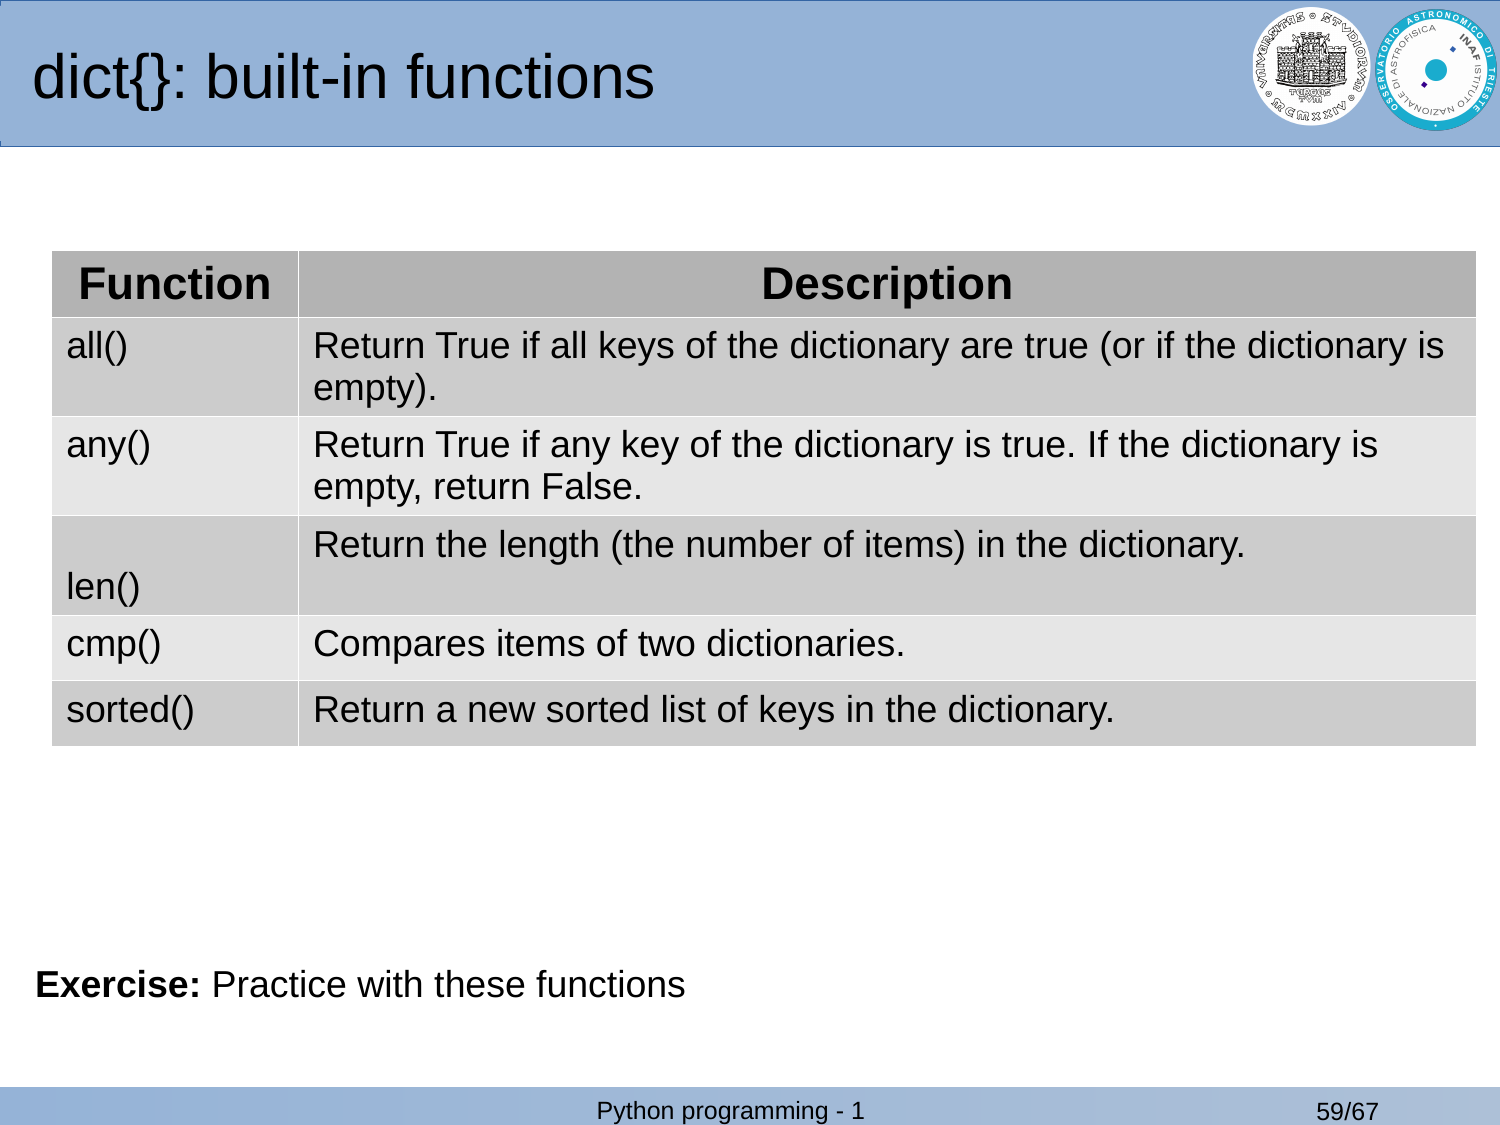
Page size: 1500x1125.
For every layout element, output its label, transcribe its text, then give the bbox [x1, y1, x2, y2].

picture [1253, 0, 1500, 156]
list Exercise: Practice with these functions [20, 952, 1478, 1070]
table_cell Return the length (the number of items) in the dictionary. [299, 516, 1476, 615]
table_header Function [52, 251, 298, 317]
table_cell sorted() [52, 681, 298, 746]
table_cell Return True if all keys of the dictionary are true (or if the dictionary is empty). [299, 318, 1476, 416]
table_cell len() [52, 516, 298, 615]
text_box dict{}: built-in functions [0, 5, 1253, 141]
table_cell cmp() [52, 616, 298, 680]
table_cell Compares items of two dictionaries. [299, 616, 1476, 680]
table_cell Return a new sorted list of keys in the dictionary. [299, 681, 1476, 746]
table_header Description [299, 251, 1476, 317]
table_cell all() [52, 318, 298, 416]
table_cell any() [52, 417, 298, 515]
table_cell Return True if any key of the dictionary is true. If the dictionary is empty, return False. [299, 417, 1476, 515]
